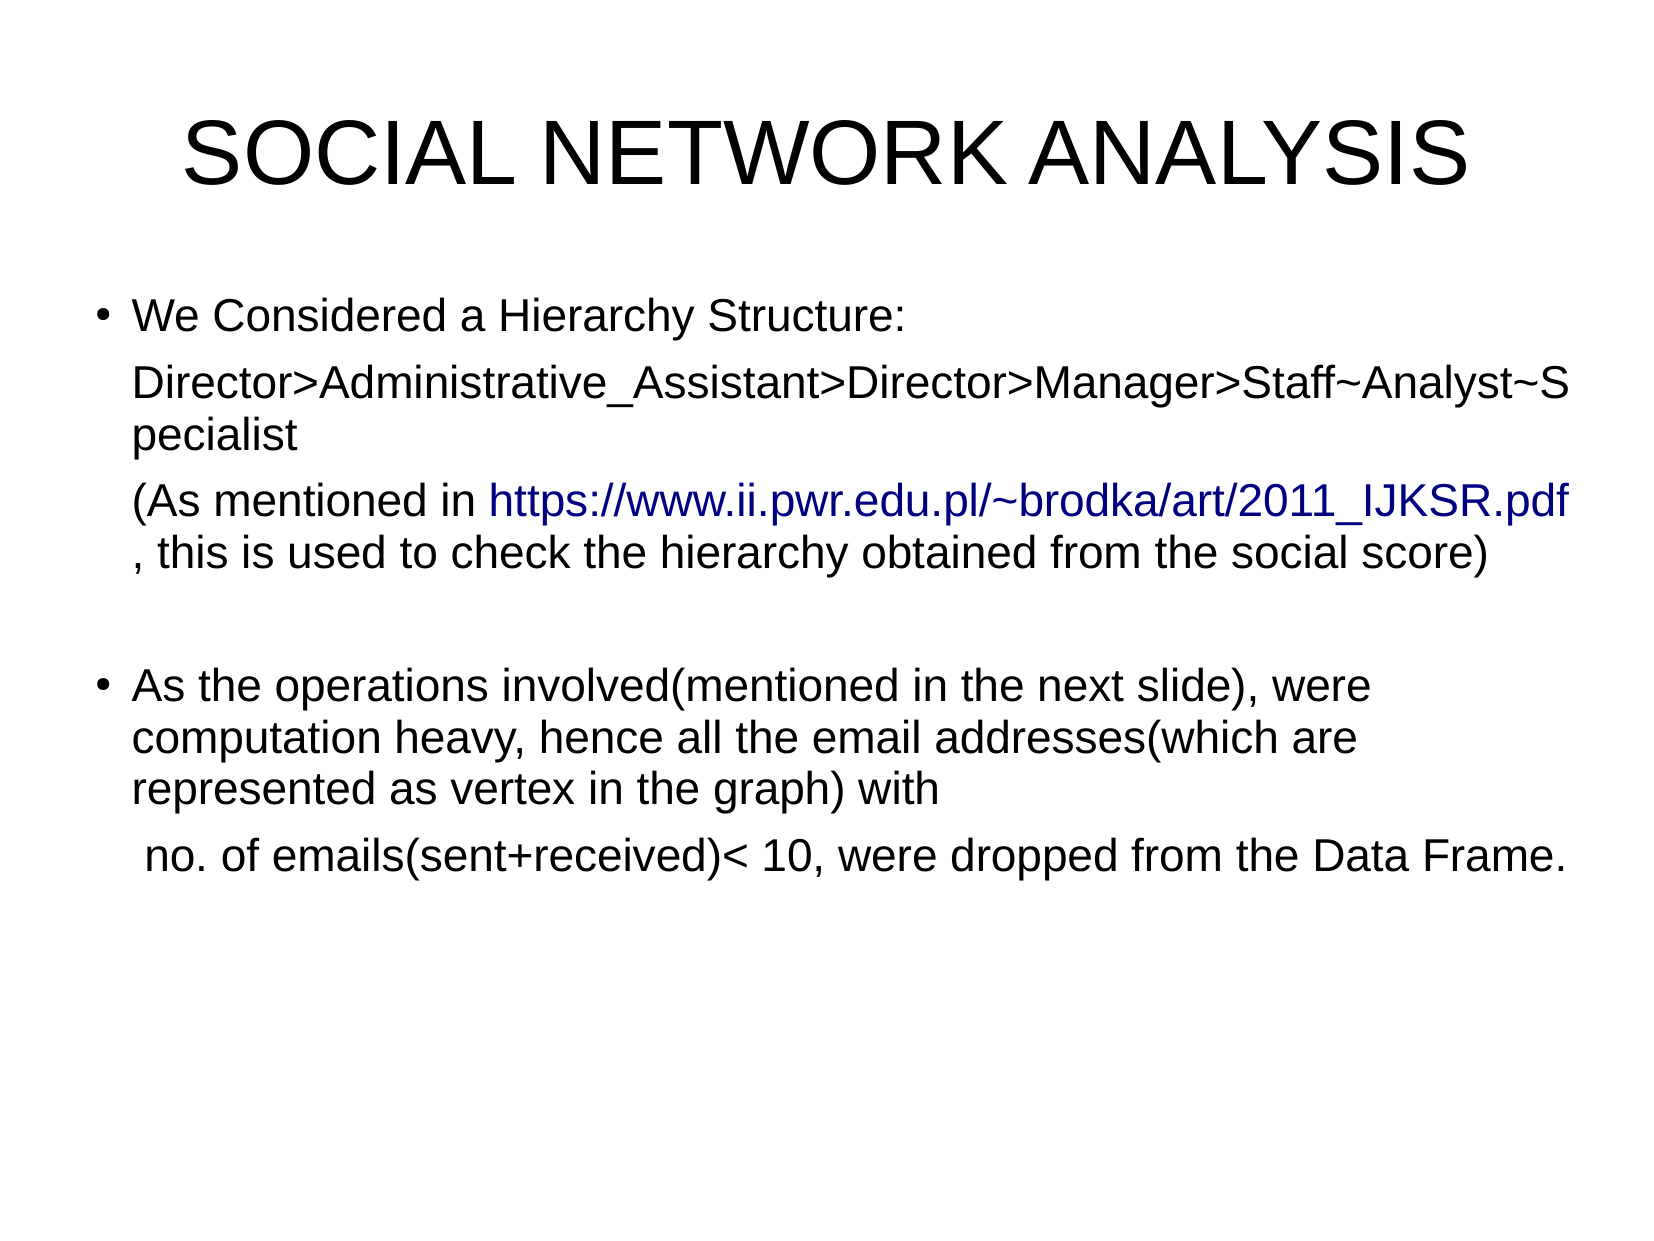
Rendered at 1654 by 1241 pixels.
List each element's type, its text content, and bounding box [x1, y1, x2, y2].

list We Considered a Hierarchy Structure: Director>Administrative_Assistant>Director>Manager>Staff~Analyst~Specialist (As mentioned in https://www.ii.pwr.edu.pl/~brodka/art/2011_IJKSR.pdf , this is used to check the hierarchy obtained from the social score) As the operations involved(mentioned in the next slide), were computation heavy, hence all the email addresses(which are represented as vertex in the graph) with no. of emails(sent+received)< 10, were dropped from the Data Frame. [82, 290, 1571, 1010]
title SOCIAL NETWORK ANALYSIS [82, 49, 1571, 257]
